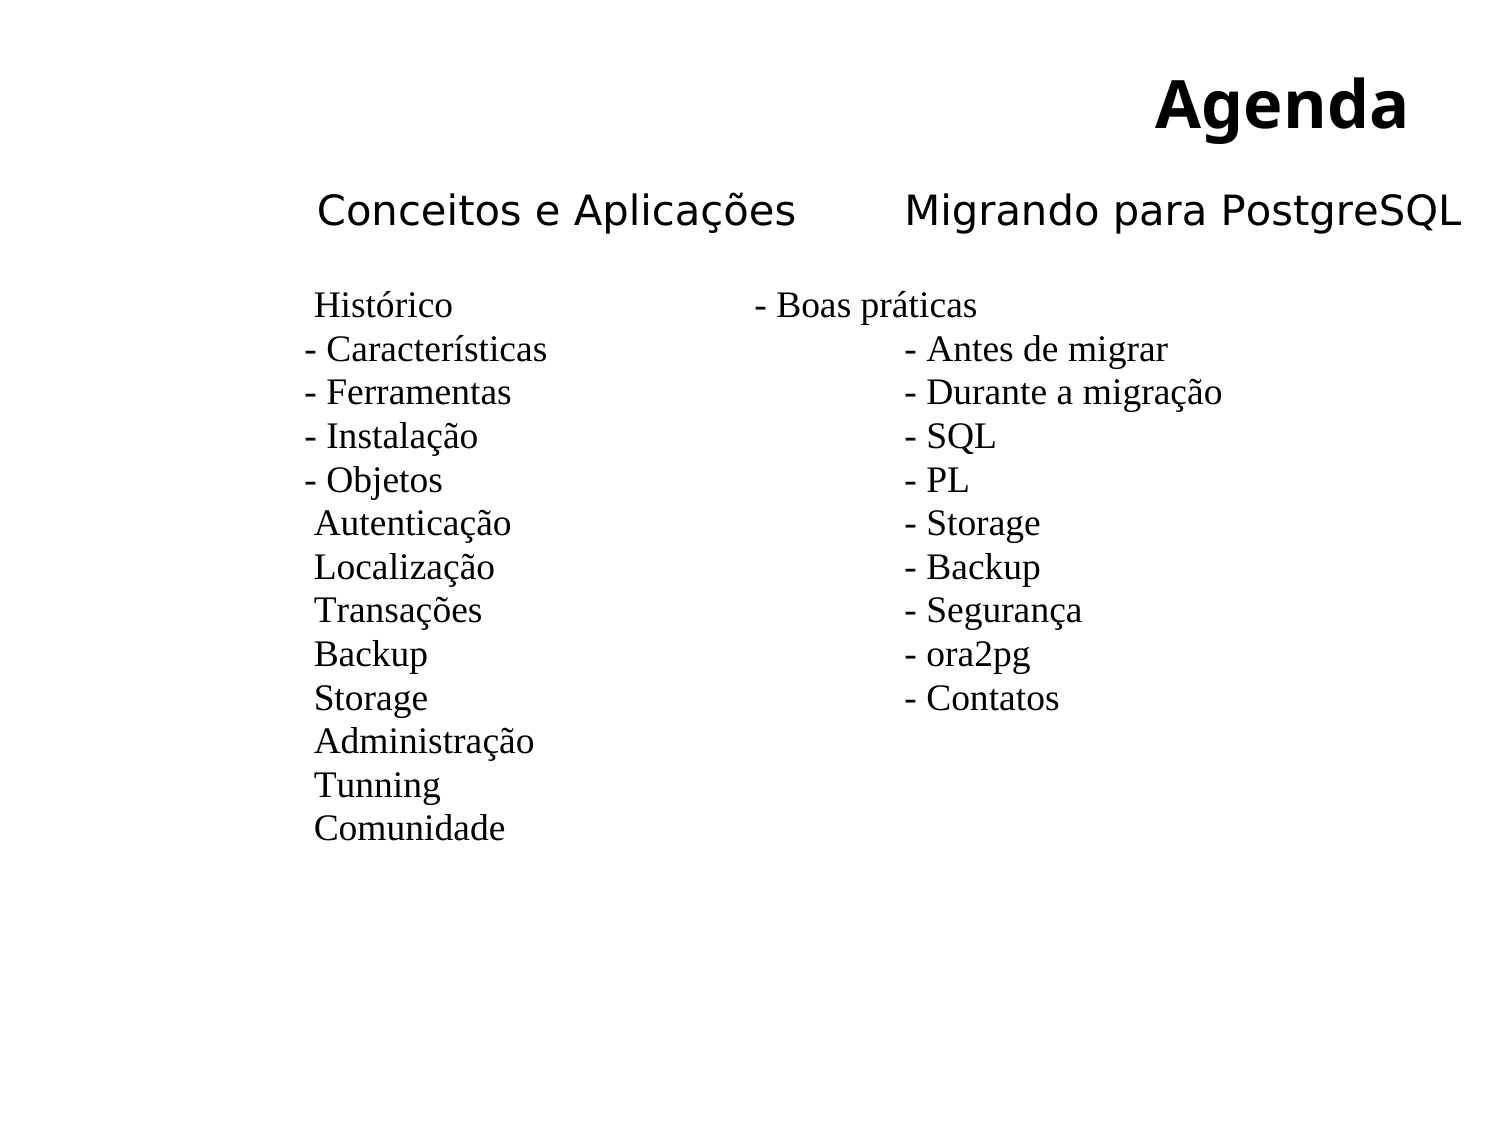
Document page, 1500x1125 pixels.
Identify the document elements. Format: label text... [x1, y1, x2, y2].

text_box Agenda [474, 50, 1438, 152]
text_box Conceitos e Aplicações Migrando para PostgreSQL Histórico - Boas práticas - Características - Antes de migrar - Ferramentas - Durante a migração - Instalação - SQL - Objetos - PL Autenticação - Storage Localização - Backup Transações - Segurança Backup - ora2pg Storage - Contatos Administração Tunning Comunidade [289, 170, 1478, 1105]
